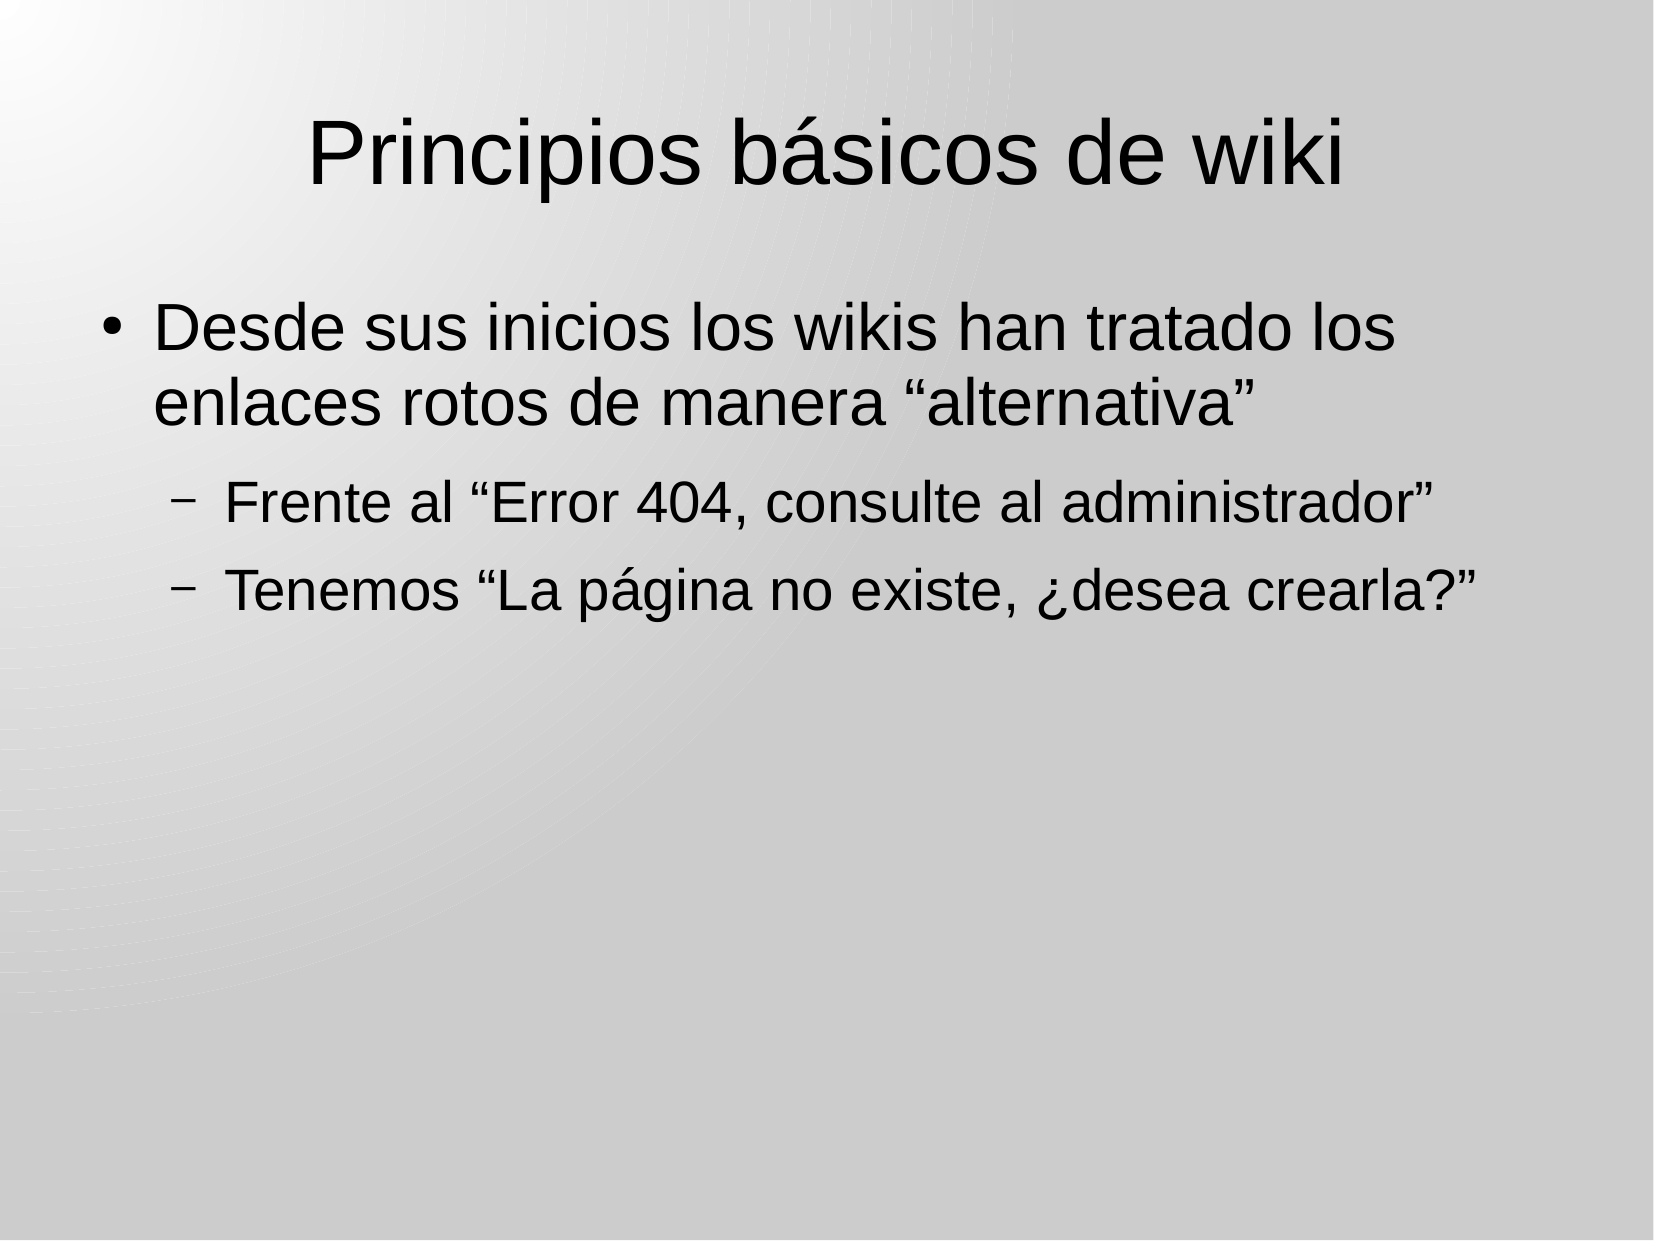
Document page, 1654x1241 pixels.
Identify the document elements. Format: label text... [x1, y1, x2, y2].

list Desde sus inicios los wikis han tratado los enlaces rotos de manera “alternativa” Frente al “Error 404, consulte al administrador” Tenemos “La página no existe, ¿desea crearla?” [82, 290, 1538, 1109]
title Principios básicos de wiki [82, 56, 1571, 250]
